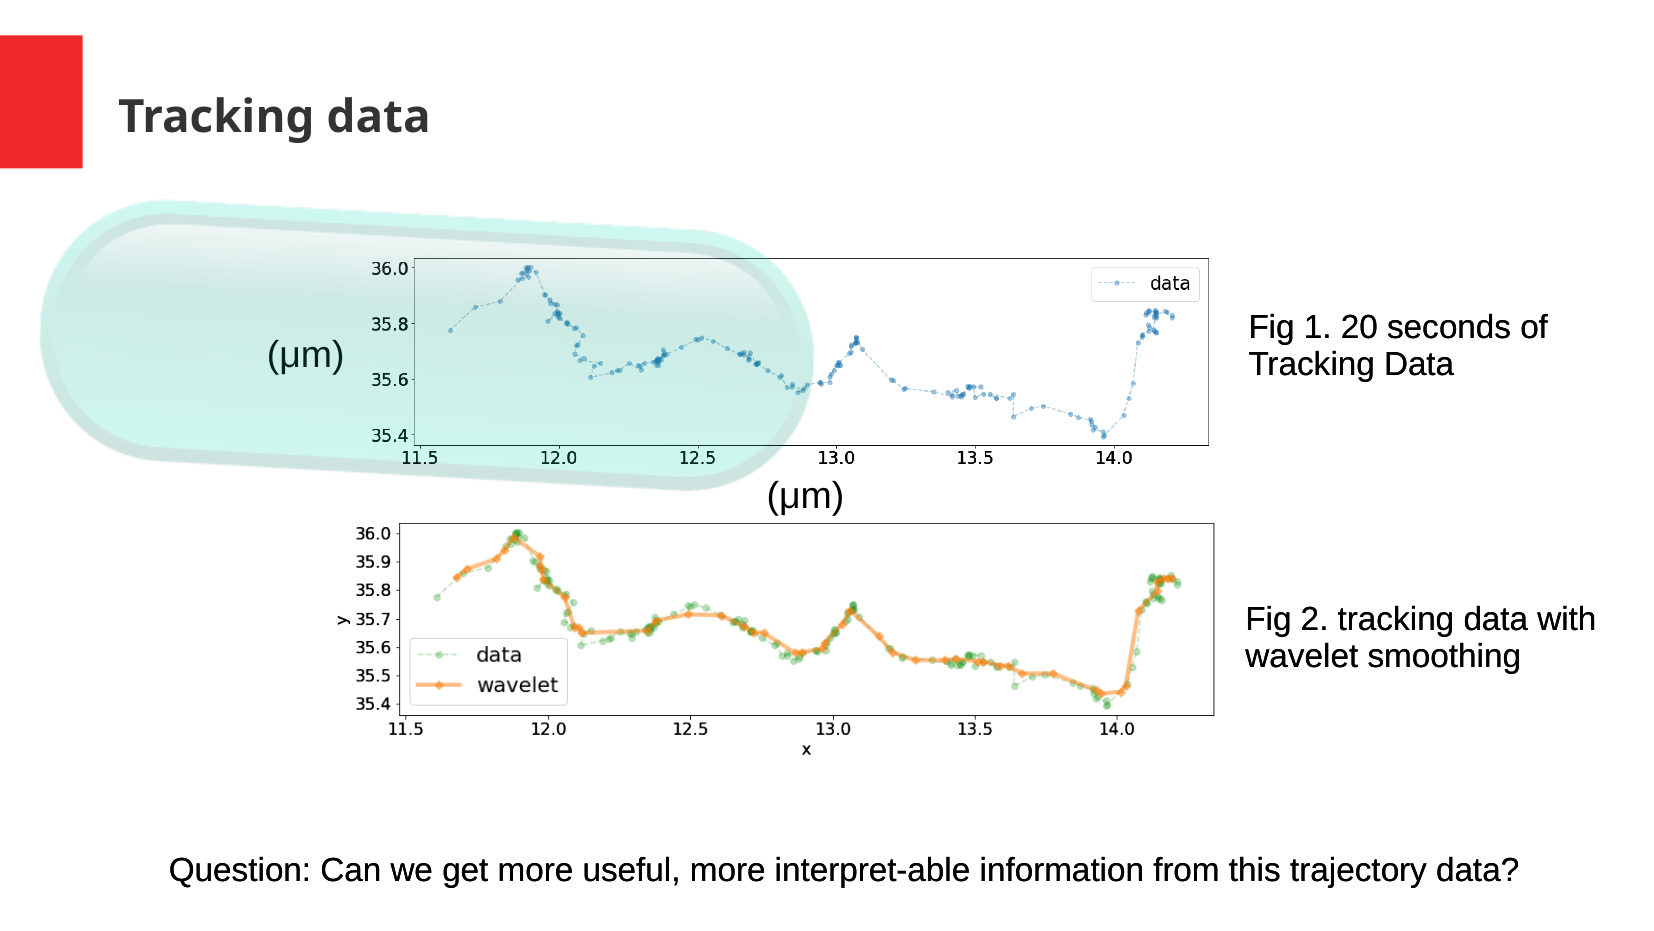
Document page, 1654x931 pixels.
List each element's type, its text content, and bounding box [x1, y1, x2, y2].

text_box (μm) [751, 466, 866, 524]
text_box Fig 1. 20 seconds of Tracking Data [1233, 300, 1636, 432]
text_box Question: Can we get more useful, more interpret-able information from this trajectory data? [154, 843, 1557, 931]
title Tracking data [118, 37, 1571, 193]
text_box Fig 2. tracking data with wavelet smoothing [1230, 592, 1633, 724]
picture [28, 121, 1225, 807]
